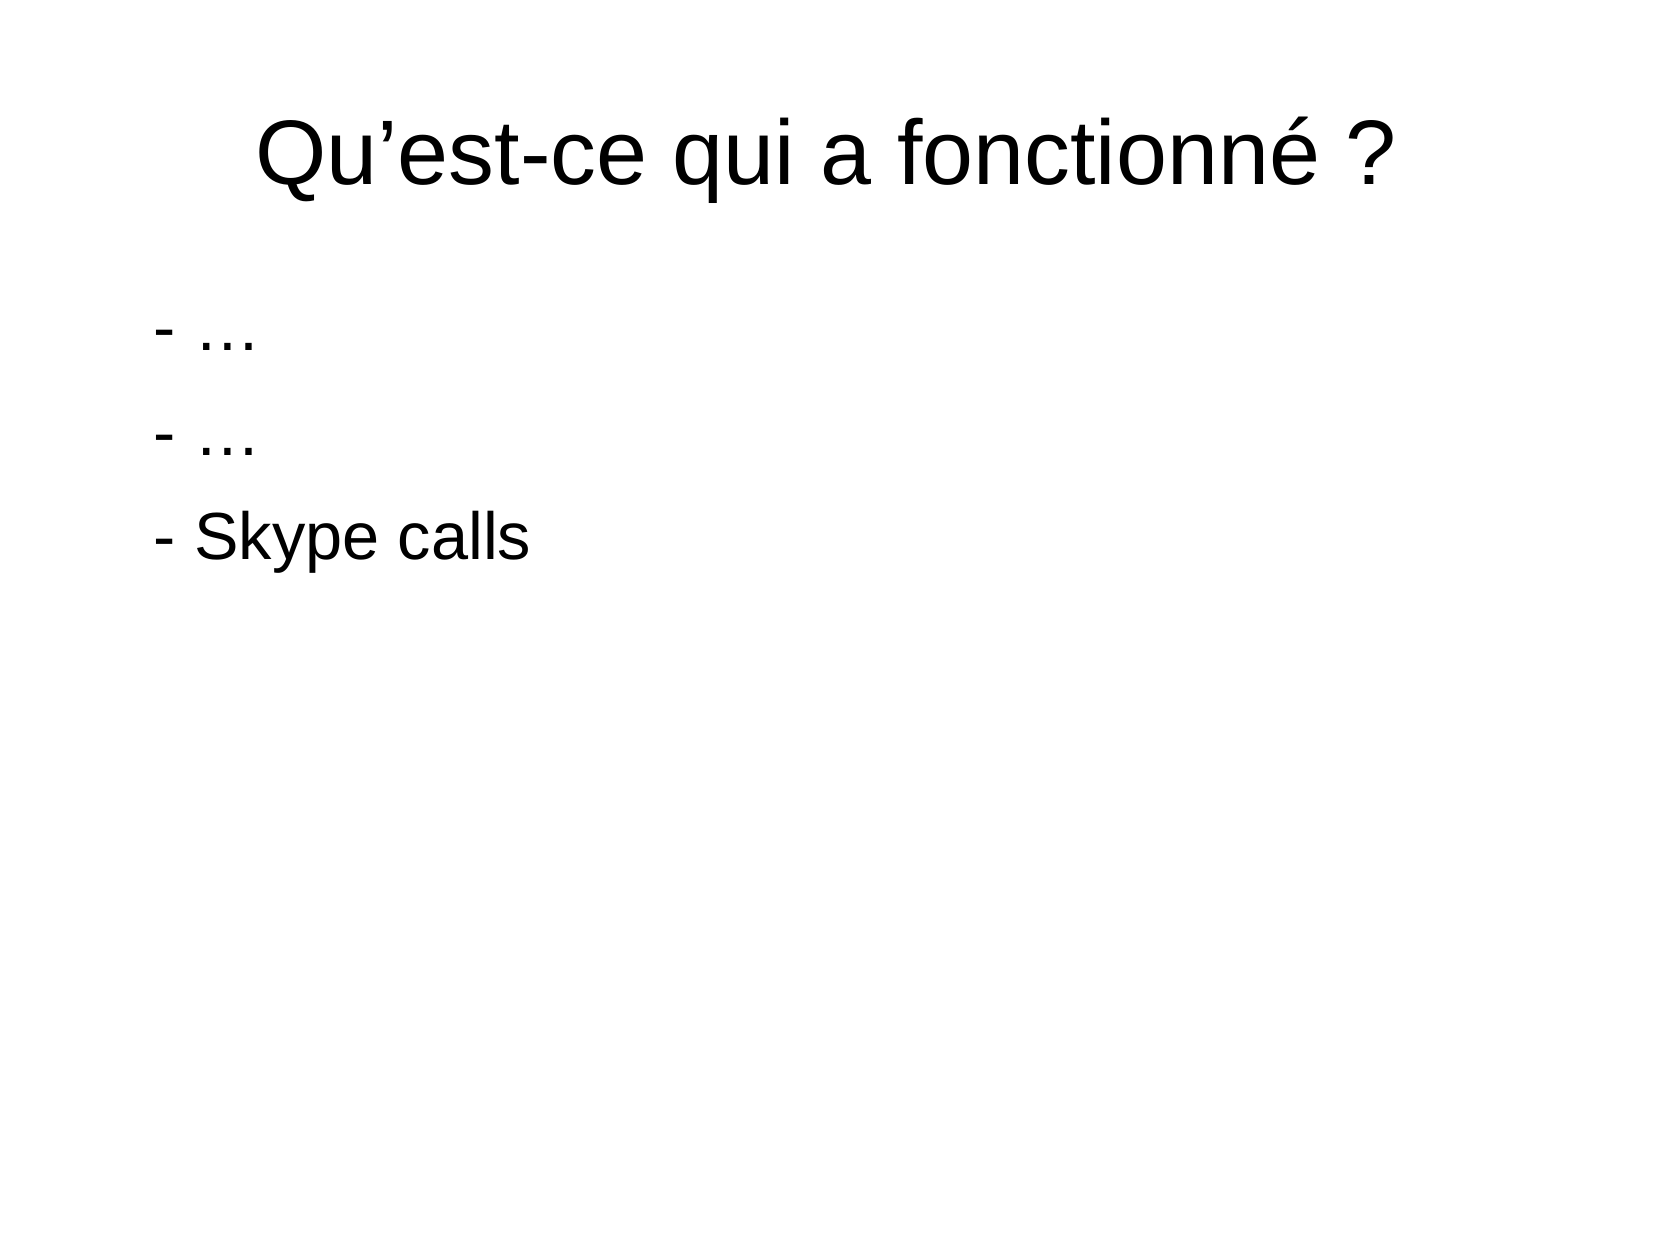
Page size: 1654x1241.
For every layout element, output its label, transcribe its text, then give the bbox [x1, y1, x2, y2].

title Qu’est-ce qui a fonctionné ? [82, 49, 1571, 257]
list - … - … - Skype calls [82, 290, 1571, 1010]
